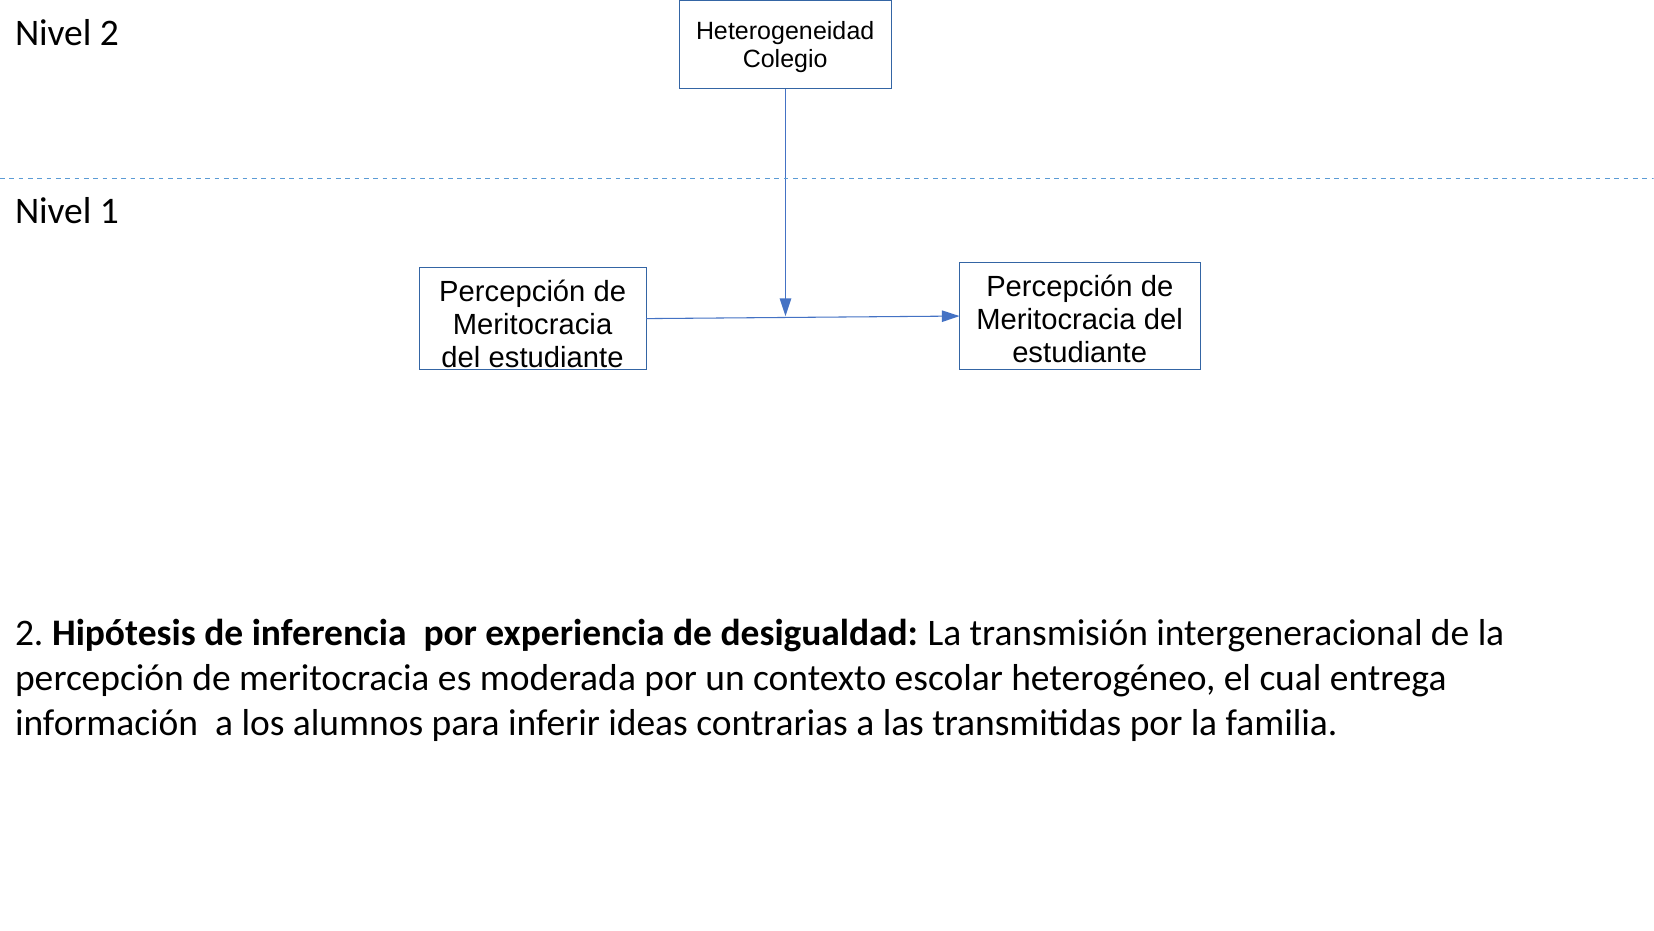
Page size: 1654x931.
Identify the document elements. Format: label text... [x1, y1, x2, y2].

text_box Percepción de Meritocracia del estudiante [419, 267, 647, 370]
text_box Nivel 2 [0, 0, 136, 61]
text_box Percepción de Meritocracia del estudiante [959, 262, 1201, 370]
text_box Nivel 1 [0, 178, 136, 239]
text_box 2. Hipótesis de inferencia por experiencia de desigualdad: La transmisión intergeneracional de la percepción de meritocracia es moderada por un contexto escolar heterogéneo, el cual entrega información a los alumnos para inferir ideas contrarias a las transmitidas por la familia. [0, 600, 1654, 752]
text_box Heterogeneidad Colegio [679, 0, 892, 89]
